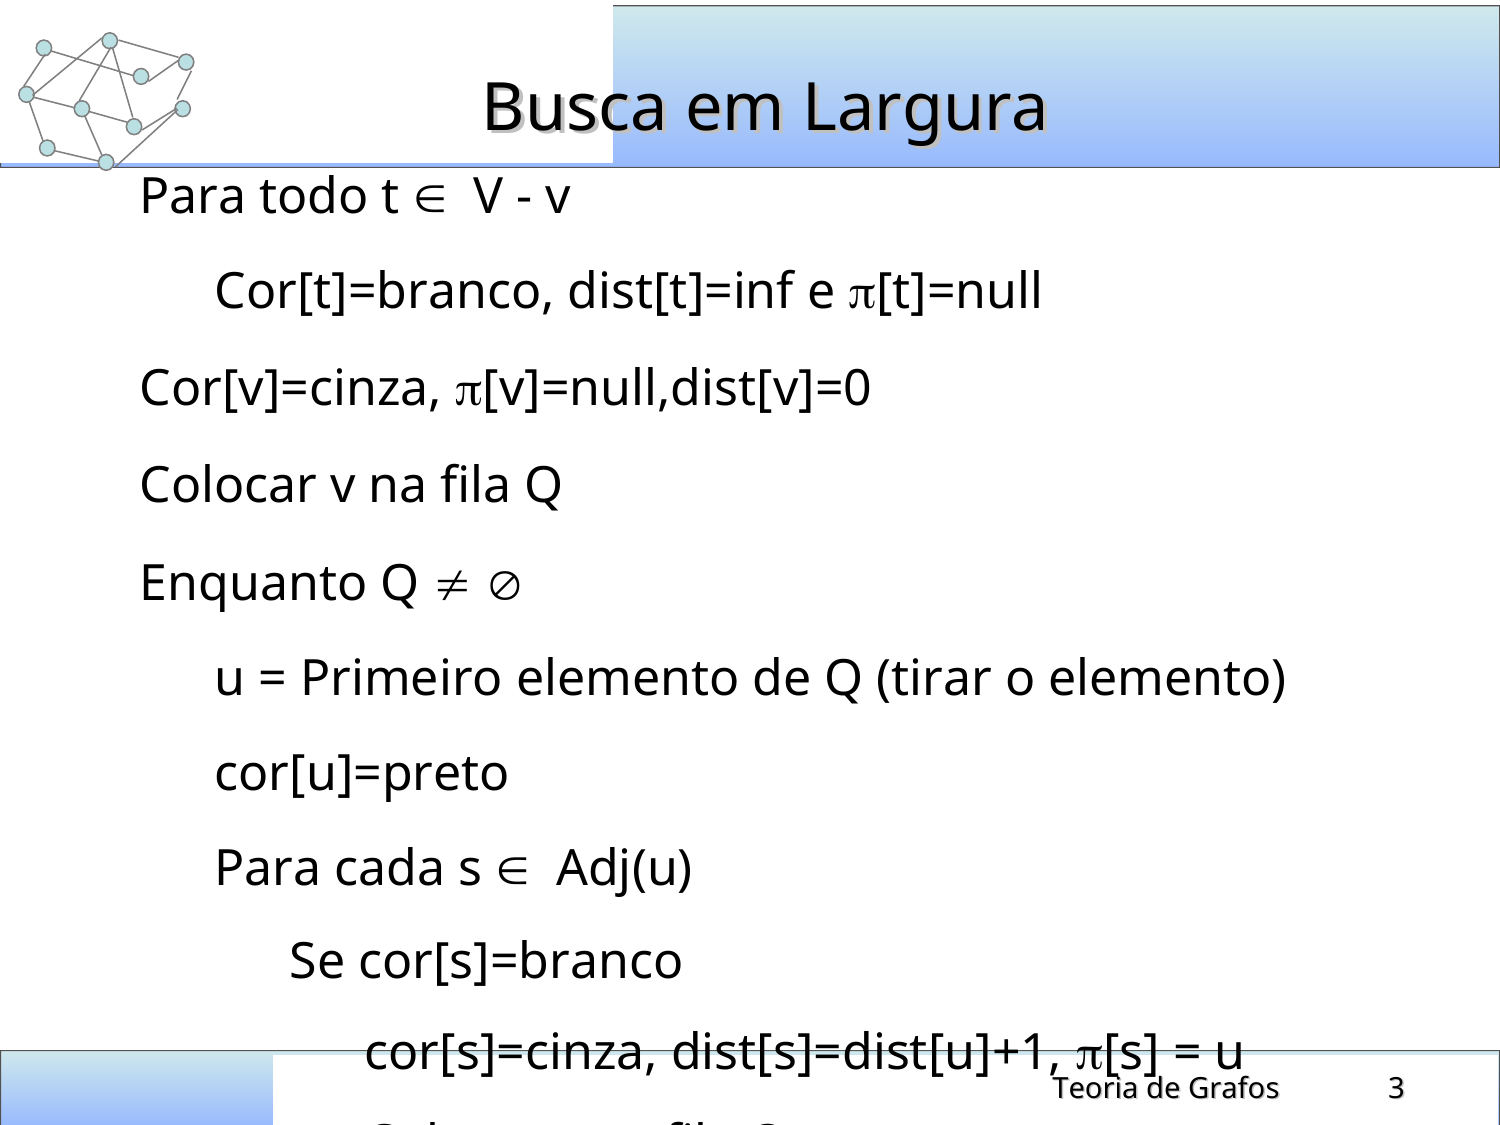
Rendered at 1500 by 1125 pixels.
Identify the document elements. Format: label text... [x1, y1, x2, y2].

list Para todo t  V - v Cor[t]=branco, dist[t]=inf e [t]=null Cor[v]=cinza, [v]=null,dist[v]=0 Colocar v na fila Q Enquanto Q   u = Primeiro elemento de Q (tirar o elemento) cor[u]=preto Para cada s  Adj(u) Se cor[s]=branco cor[s]=cinza, dist[s]=dist[u]+1, [s] = u Colocar s na fila Q [139, 147, 1447, 1125]
title Busca em Largura [237, 41, 1295, 147]
